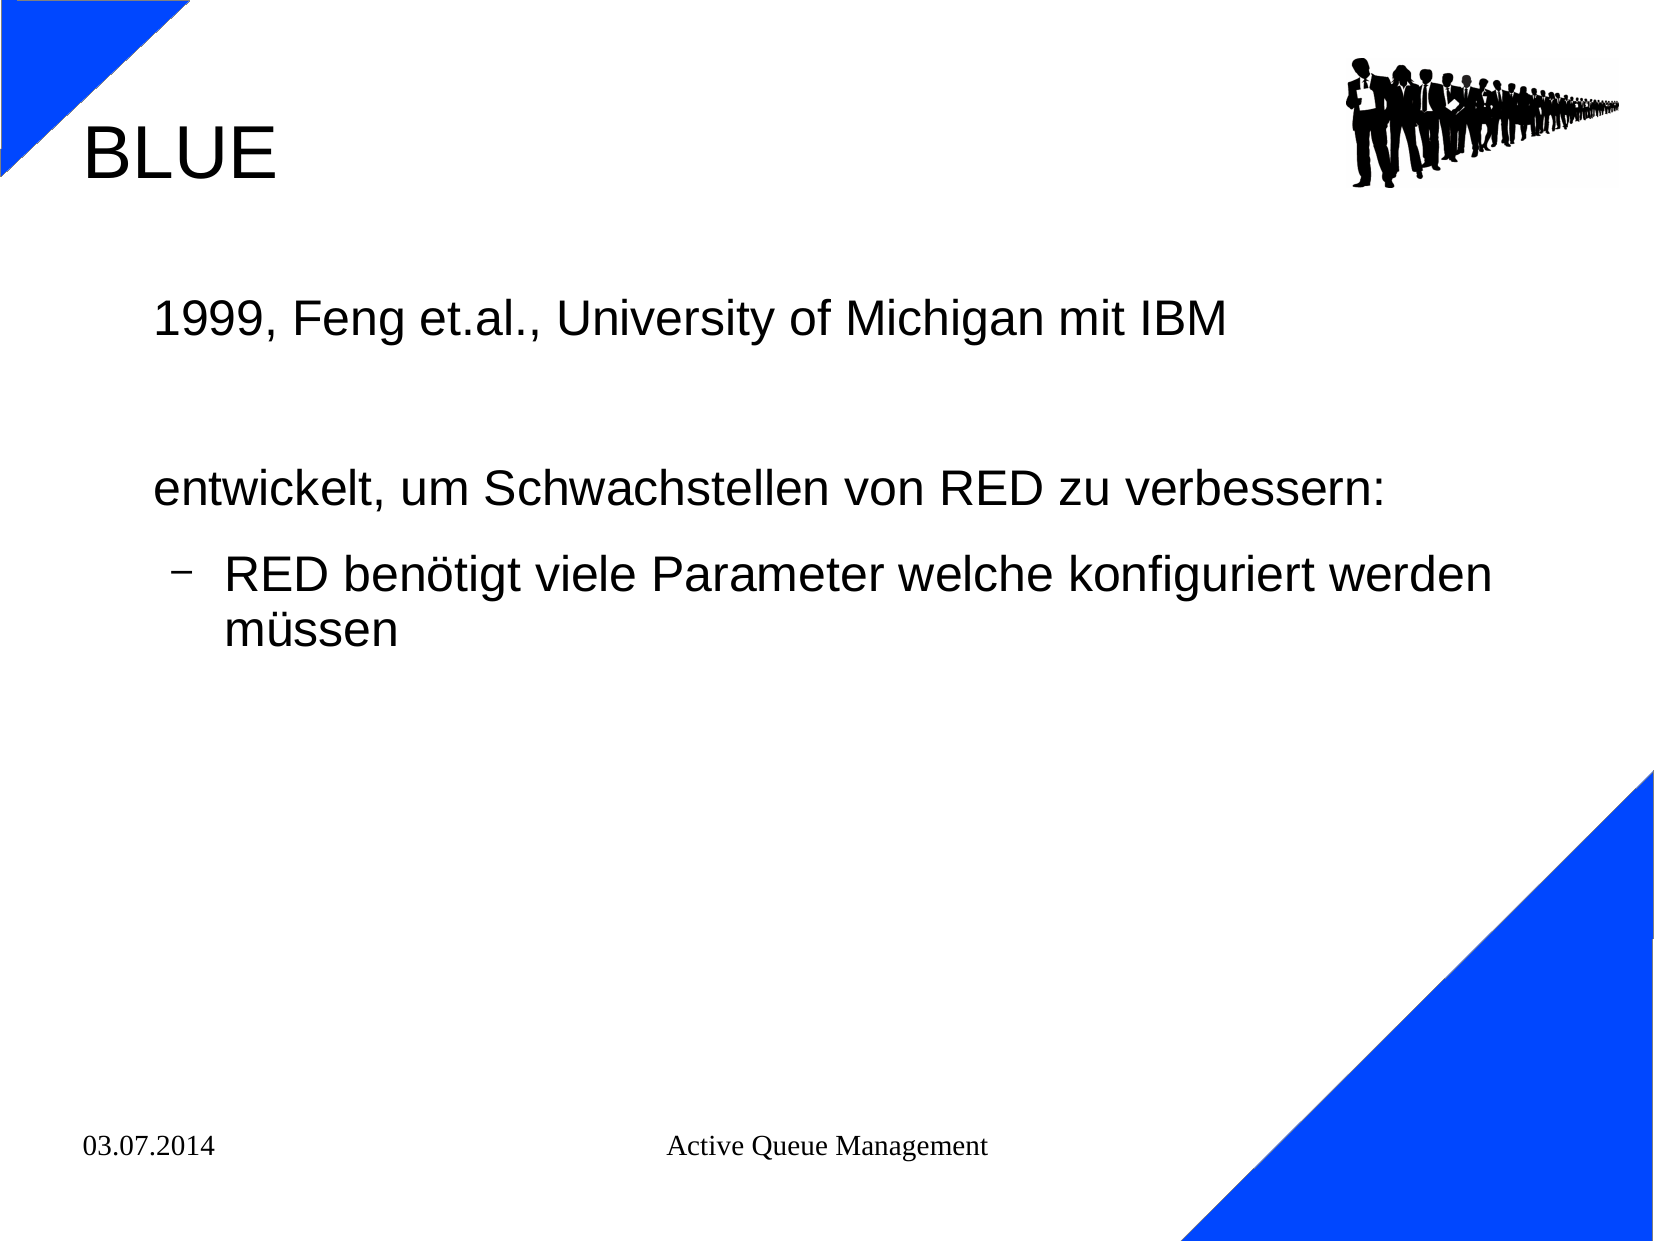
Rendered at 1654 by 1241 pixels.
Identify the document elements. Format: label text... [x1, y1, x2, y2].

text_box [0, 0, 190, 177]
picture [1346, 58, 1619, 188]
title BLUE [82, 49, 1571, 257]
list 1999, Feng et.al., University of Michigan mit IBM entwickelt, um Schwachstellen von RED zu verbessern: RED benötigt viele Parameter welche konfiguriert werden müssen [82, 290, 1571, 1109]
text_box [1180, 770, 1654, 1241]
